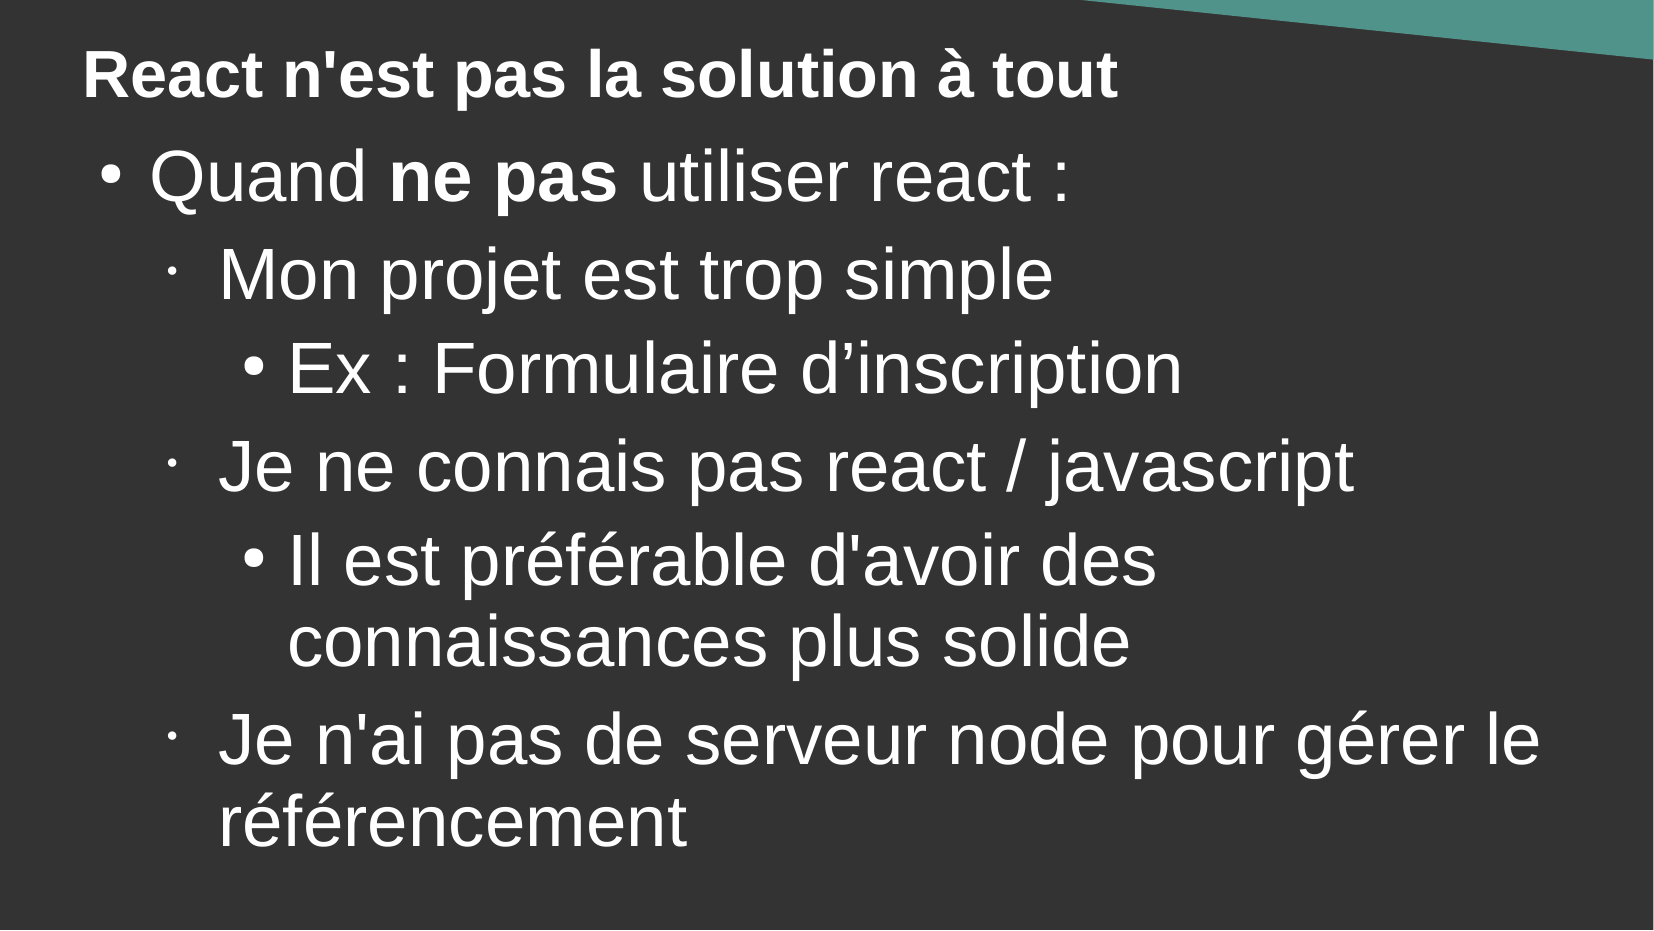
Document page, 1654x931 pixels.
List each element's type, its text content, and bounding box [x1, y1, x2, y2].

text_box [1081, 0, 1654, 60]
list Quand ne pas utiliser react : Mon projet est trop simple Ex : Formulaire d’inscription Je ne connais pas react / javascript Il est préférable d'avoir des connaissances plus solide Je n'ai pas de serveur node pour gérer le référencement [80, 135, 1620, 863]
title React n'est pas la solution à tout [82, 37, 1571, 122]
